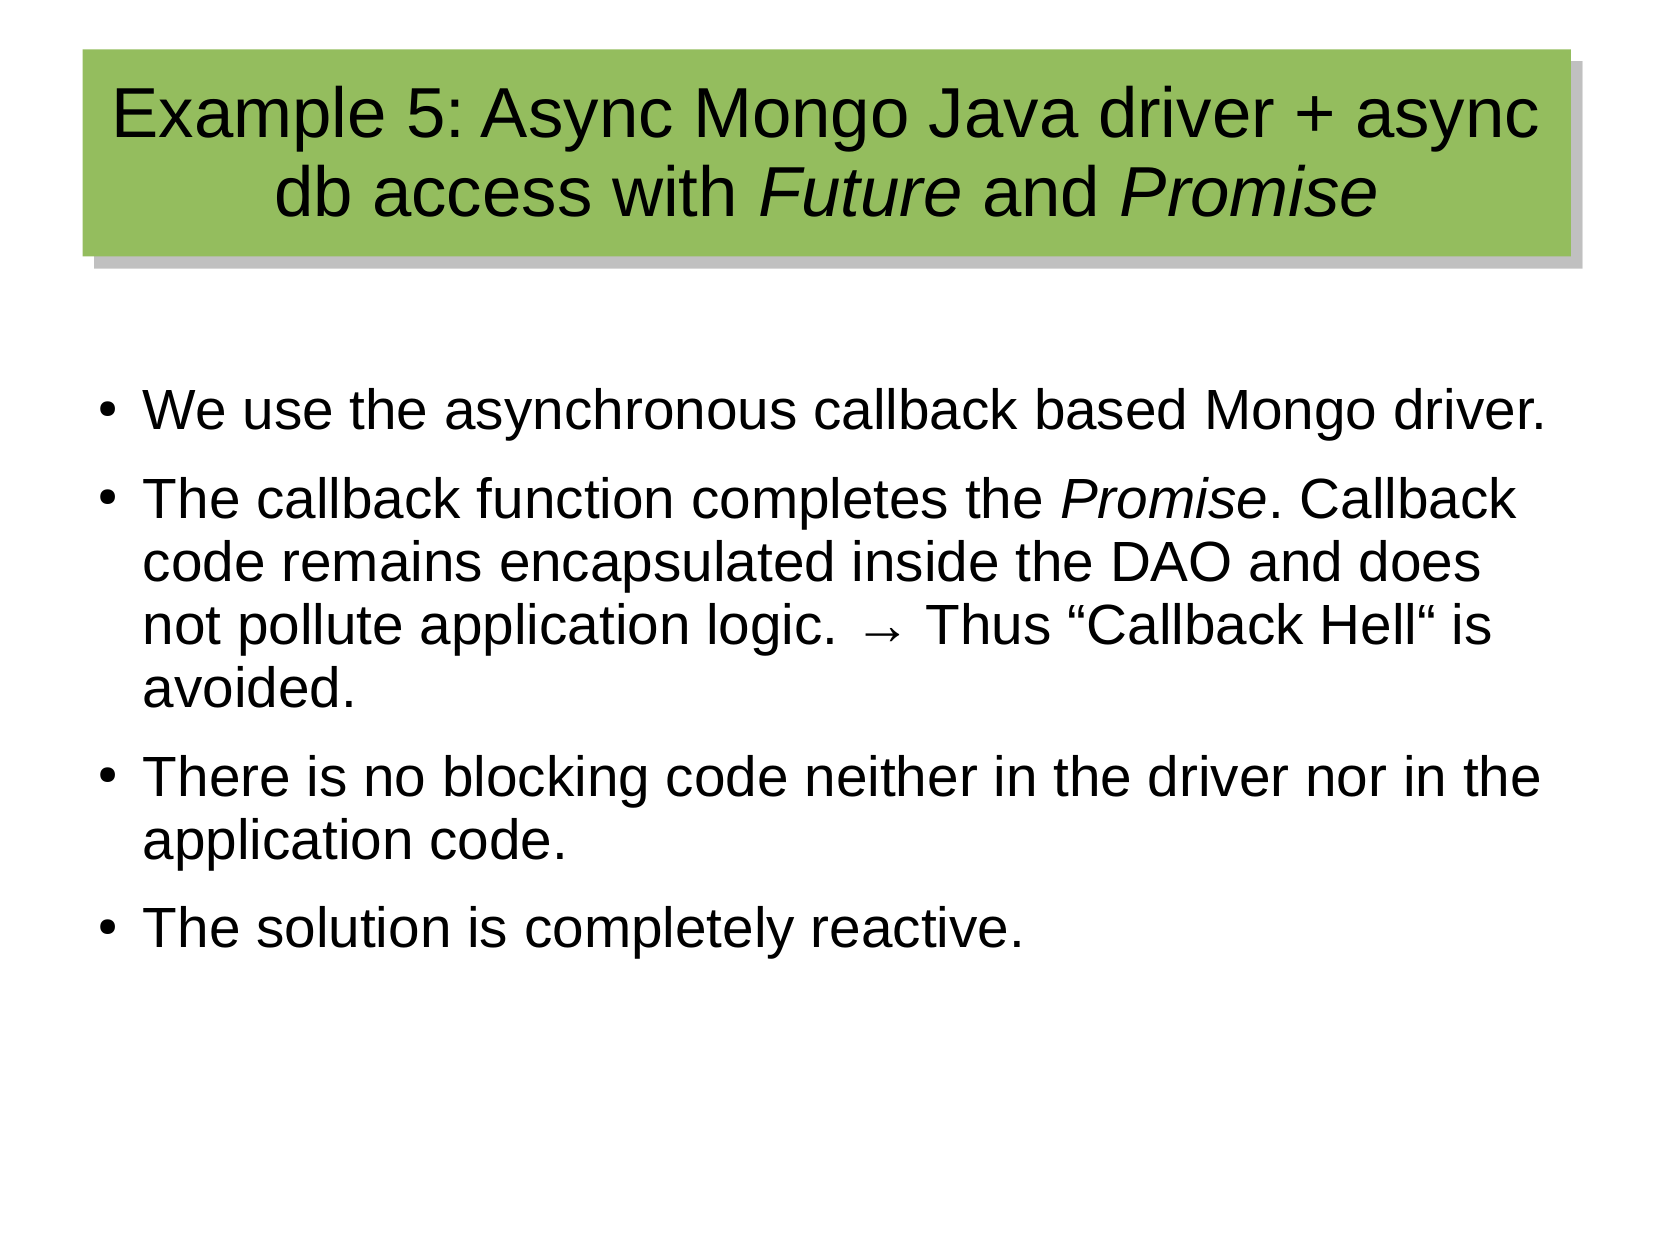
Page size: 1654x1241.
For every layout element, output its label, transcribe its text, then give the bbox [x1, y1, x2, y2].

list We use the asynchronous callback based Mongo driver. The callback function completes the Promise. Callback code remains encapsulated inside the DAO and does not pollute application logic. → Thus “Callback Hell“ is avoided. There is no blocking code neither in the driver nor in the application code. The solution is completely reactive. [82, 290, 1571, 1010]
title Example 5: Async Mongo Java driver + async db access with Future and Promise [82, 49, 1571, 257]
